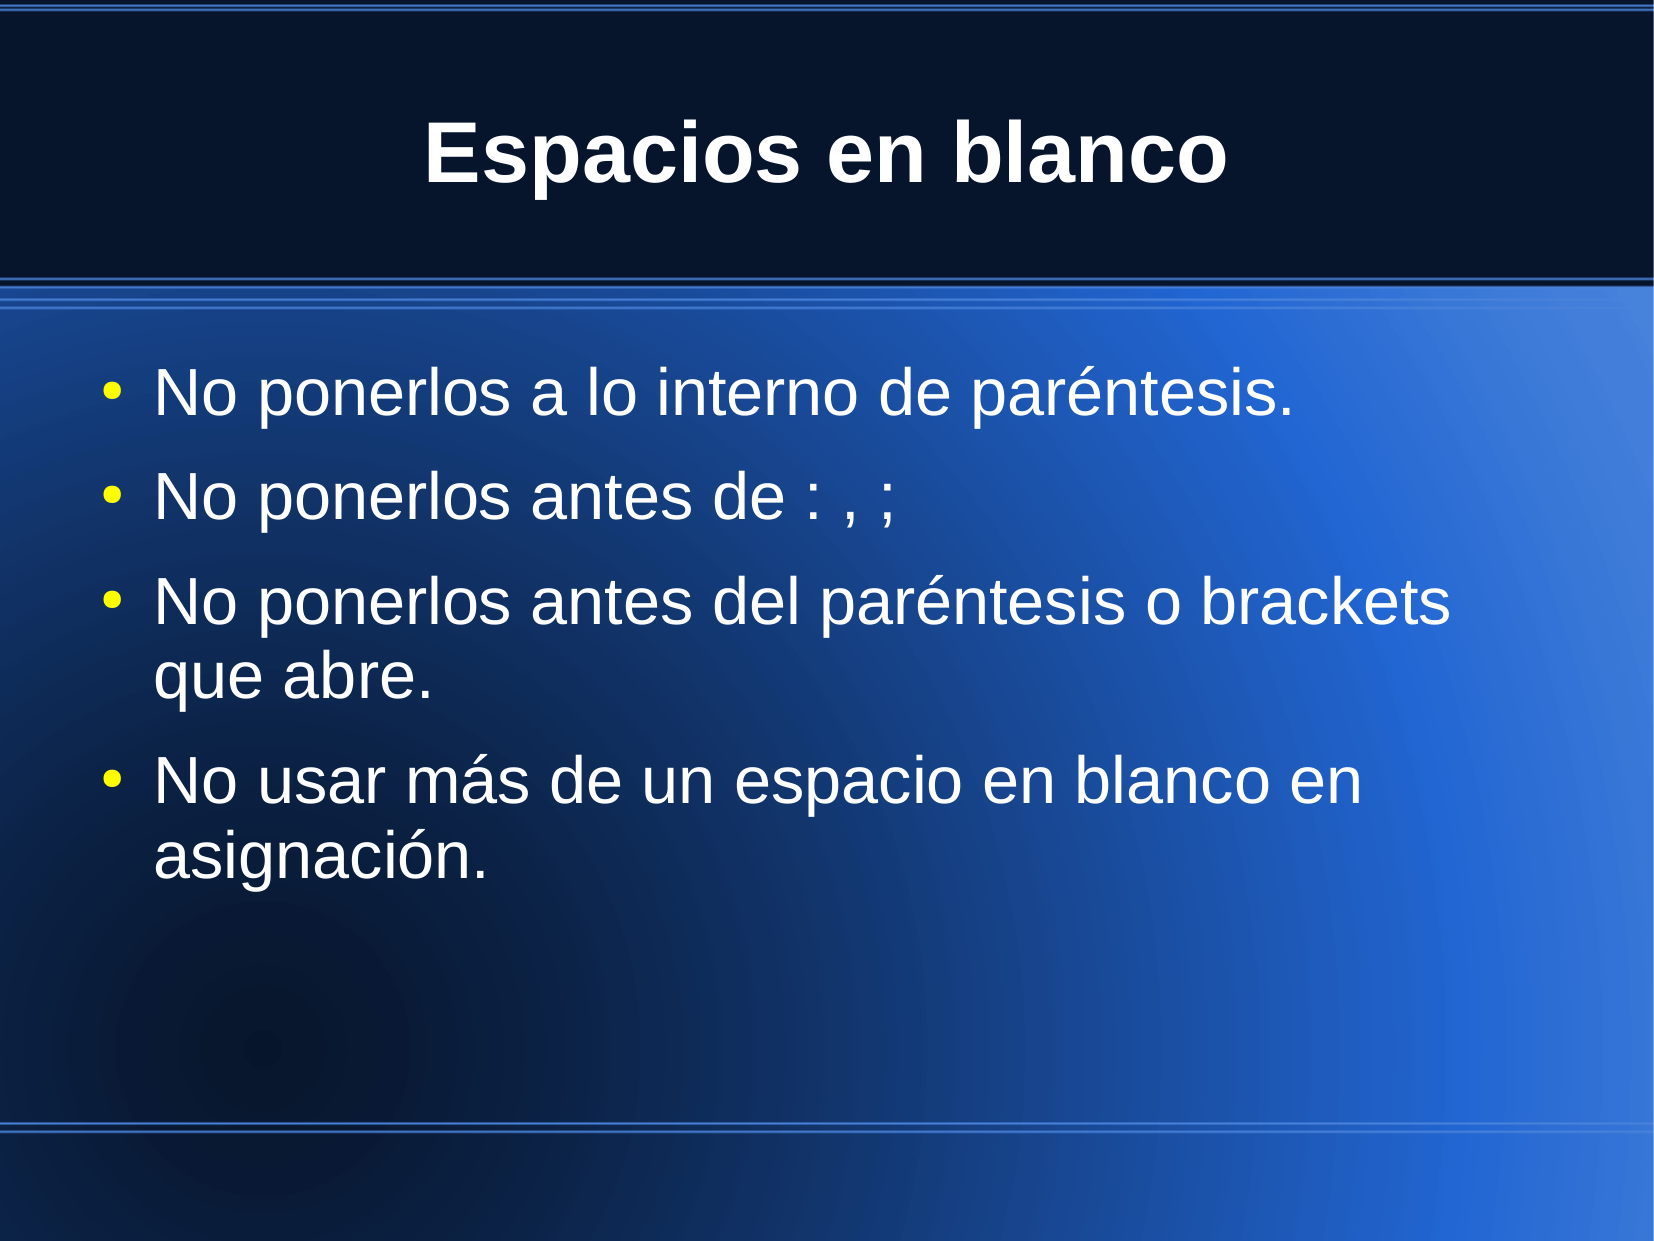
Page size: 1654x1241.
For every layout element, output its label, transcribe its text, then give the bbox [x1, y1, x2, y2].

list No ponerlos a lo interno de paréntesis. No ponerlos antes de : , ; No ponerlos antes del paréntesis o brackets que abre. No usar más de un espacio en blanco en asignación. [82, 355, 1571, 1075]
picture [0, 0, 1654, 1241]
title Espacios en blanco [82, 49, 1571, 257]
